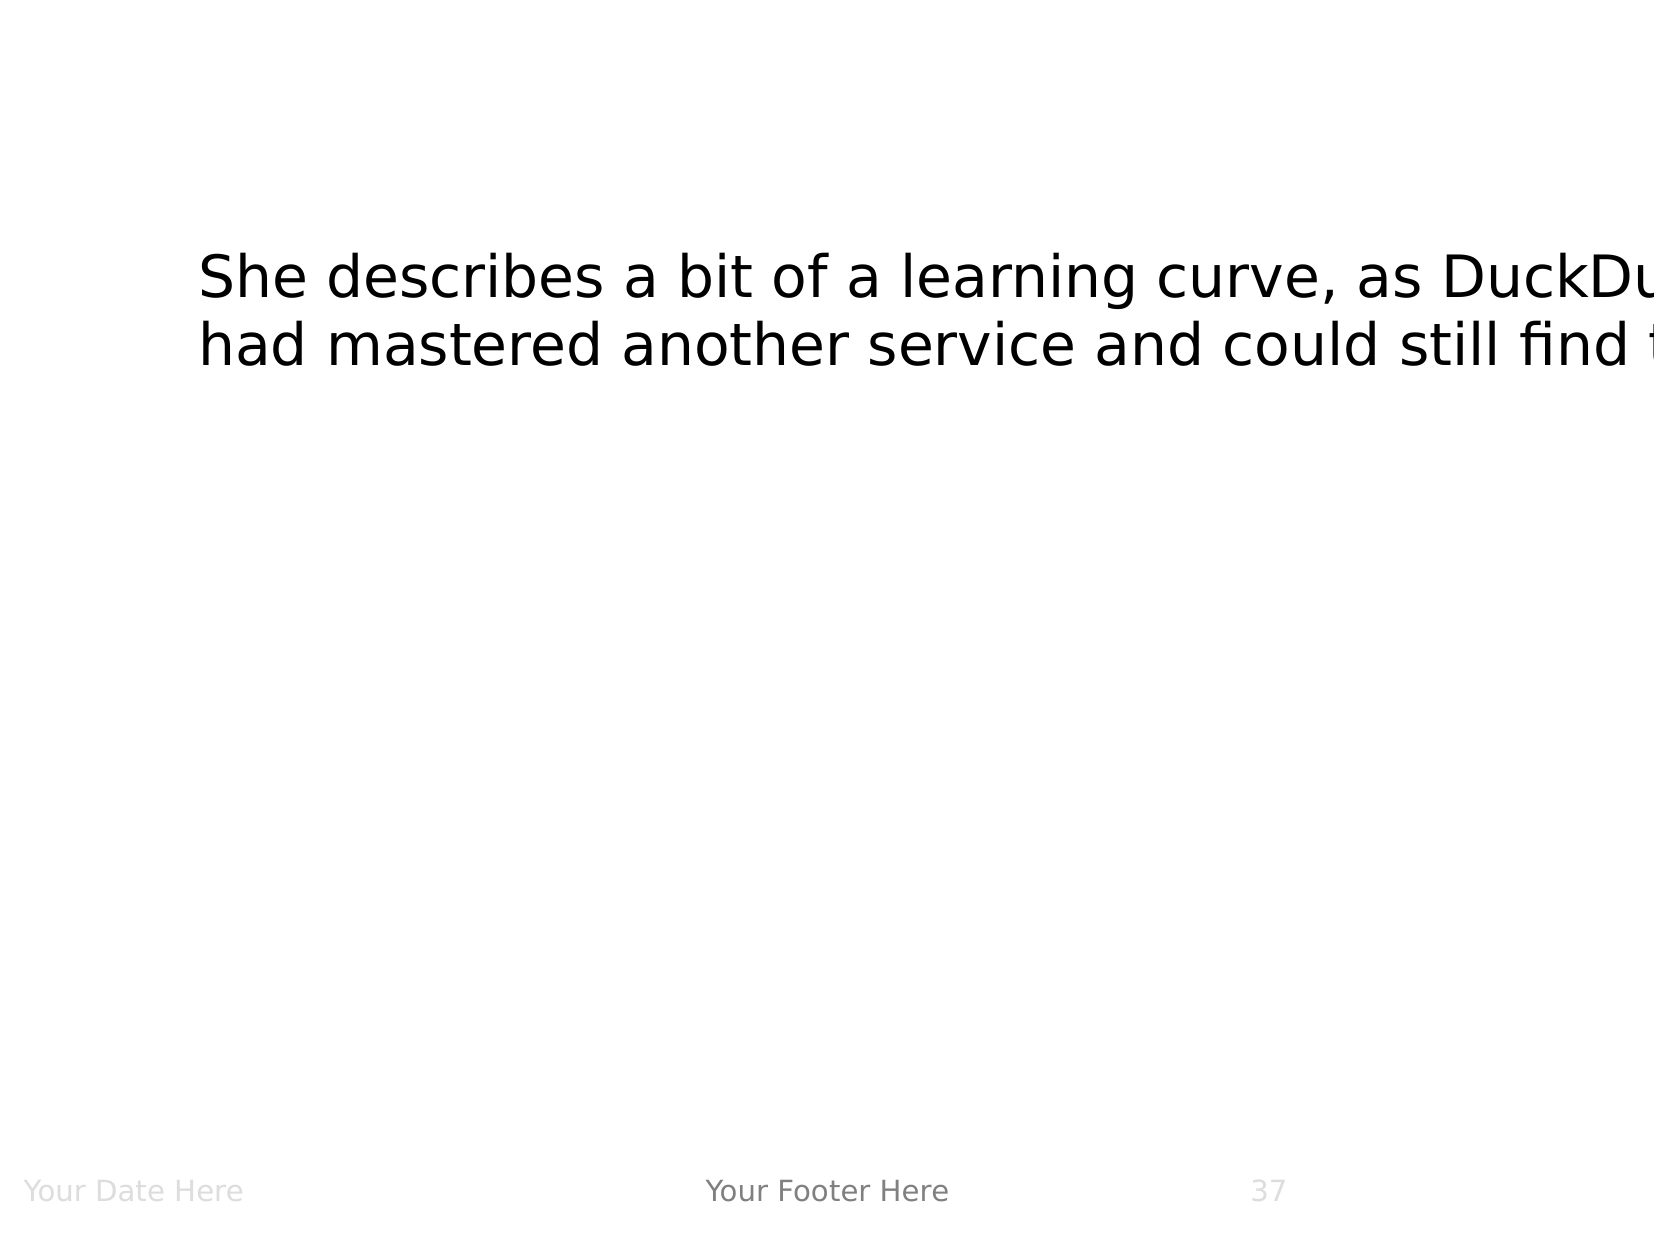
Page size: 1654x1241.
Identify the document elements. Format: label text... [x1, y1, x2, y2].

text_box Your Date Here [23, 1172, 409, 1241]
text_box [1250, 1172, 1636, 1241]
text_box She describes a bit of a learning curve, as DuckDuckGo does not have all the automatic features that Google has. Still, eventually “I had broken free from Google, and the world was still on its axis. I had mastered another service and could still find the information I needed.” [183, 236, 1485, 640]
text_box Your Footer Here [565, 1172, 1090, 1241]
